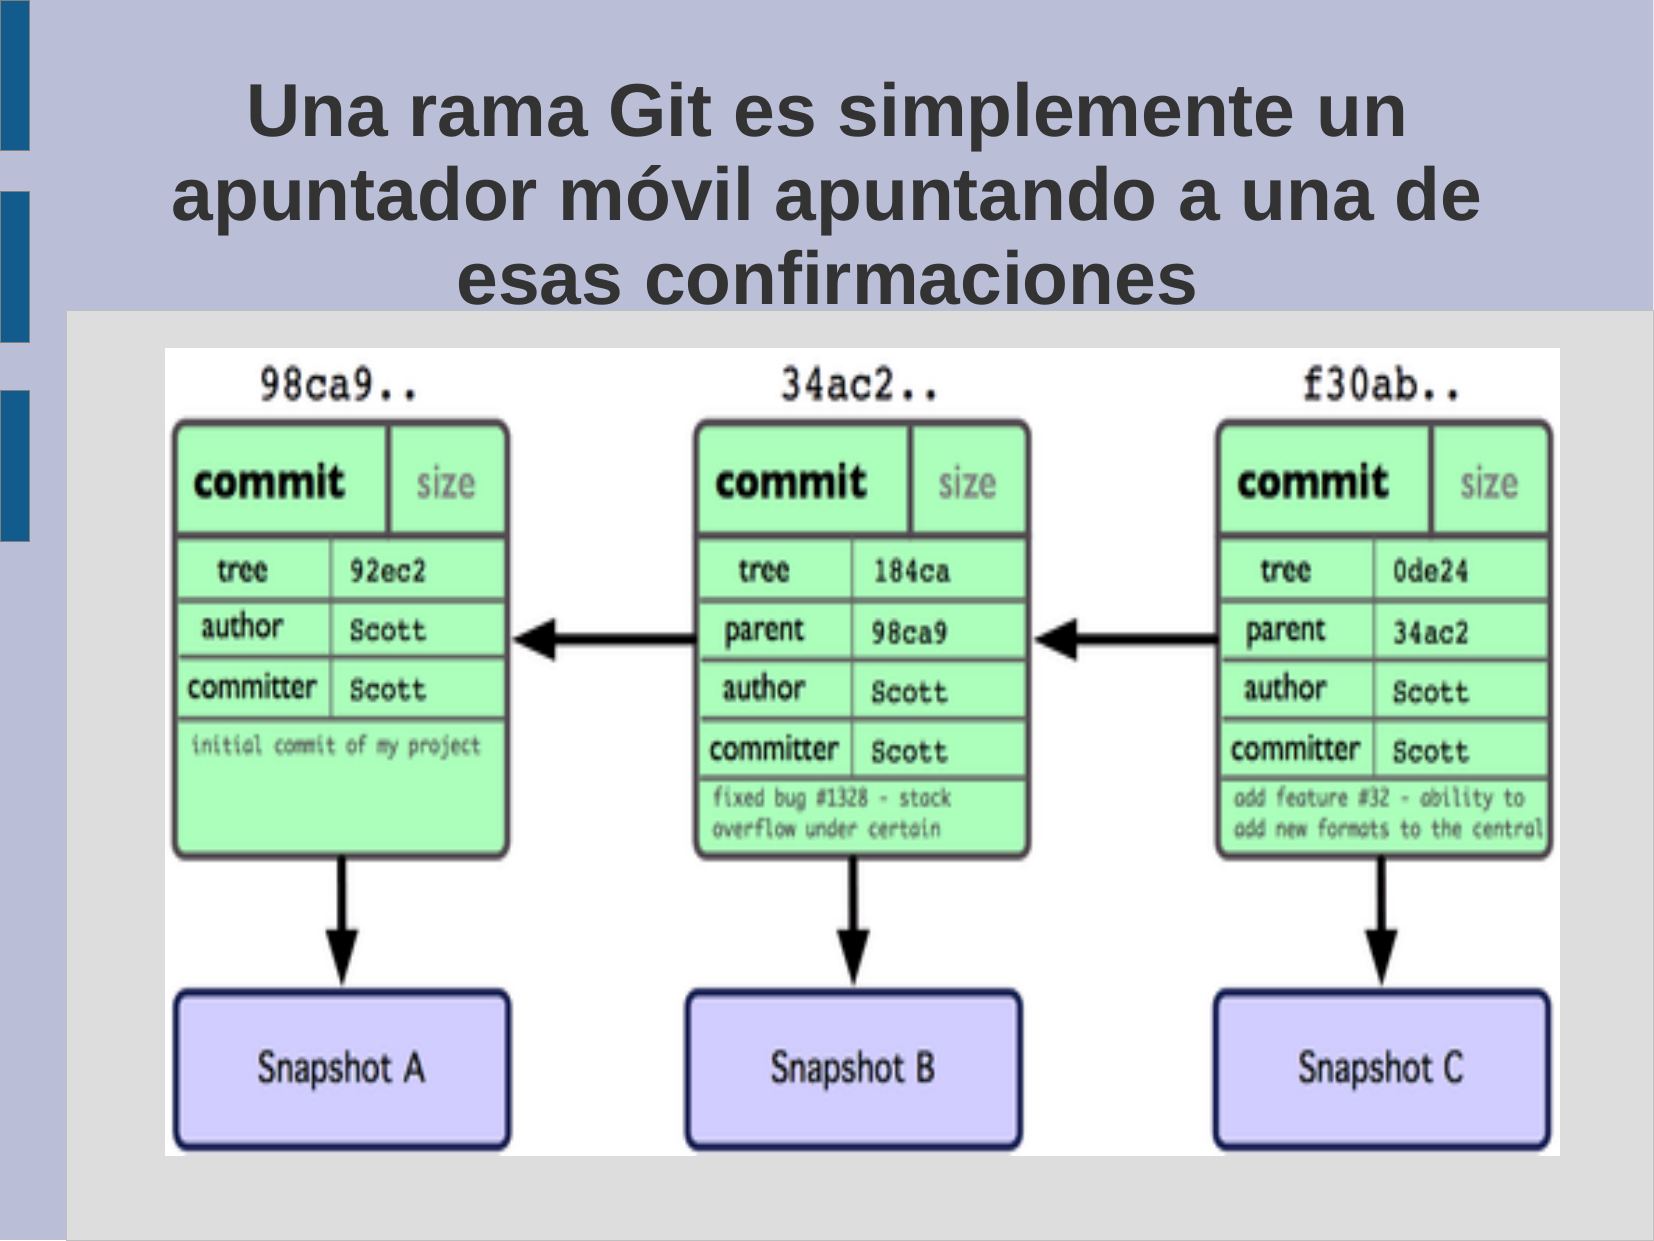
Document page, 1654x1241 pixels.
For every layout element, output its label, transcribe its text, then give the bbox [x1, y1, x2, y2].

title Una rama Git es simplemente un apuntador móvil apuntando a una de esas confirmaciones [121, 68, 1534, 321]
picture [165, 348, 1560, 1156]
